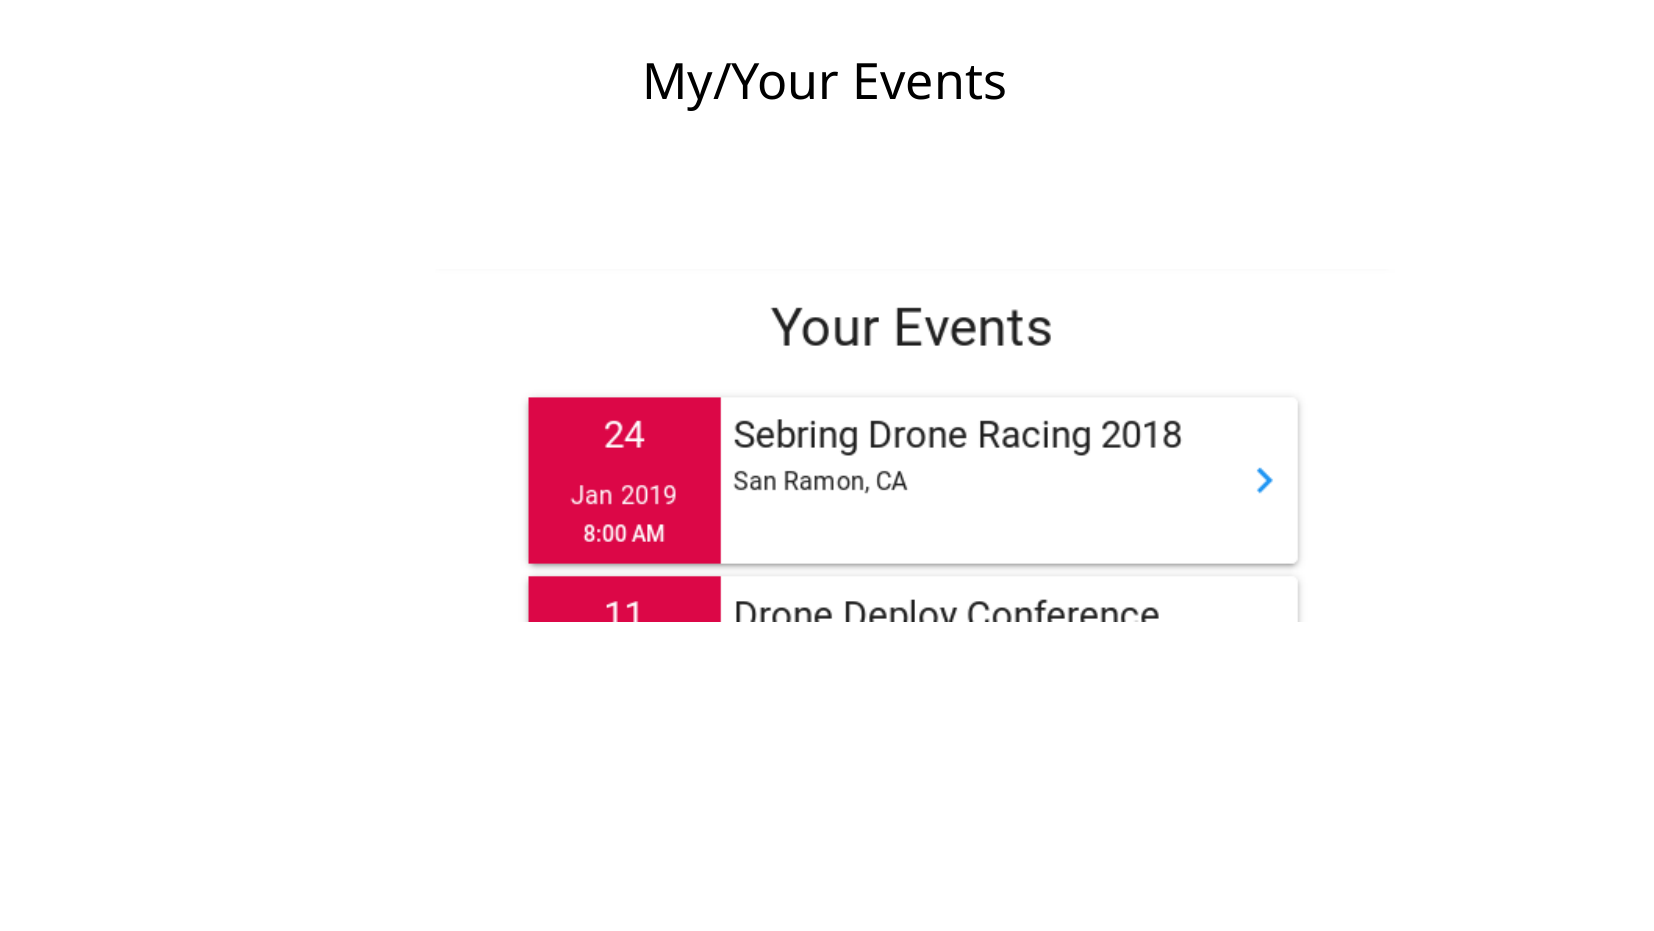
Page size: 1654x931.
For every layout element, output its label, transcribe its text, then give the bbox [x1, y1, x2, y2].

picture [435, 269, 1395, 622]
text_box My/Your Events [105, 39, 1546, 110]
